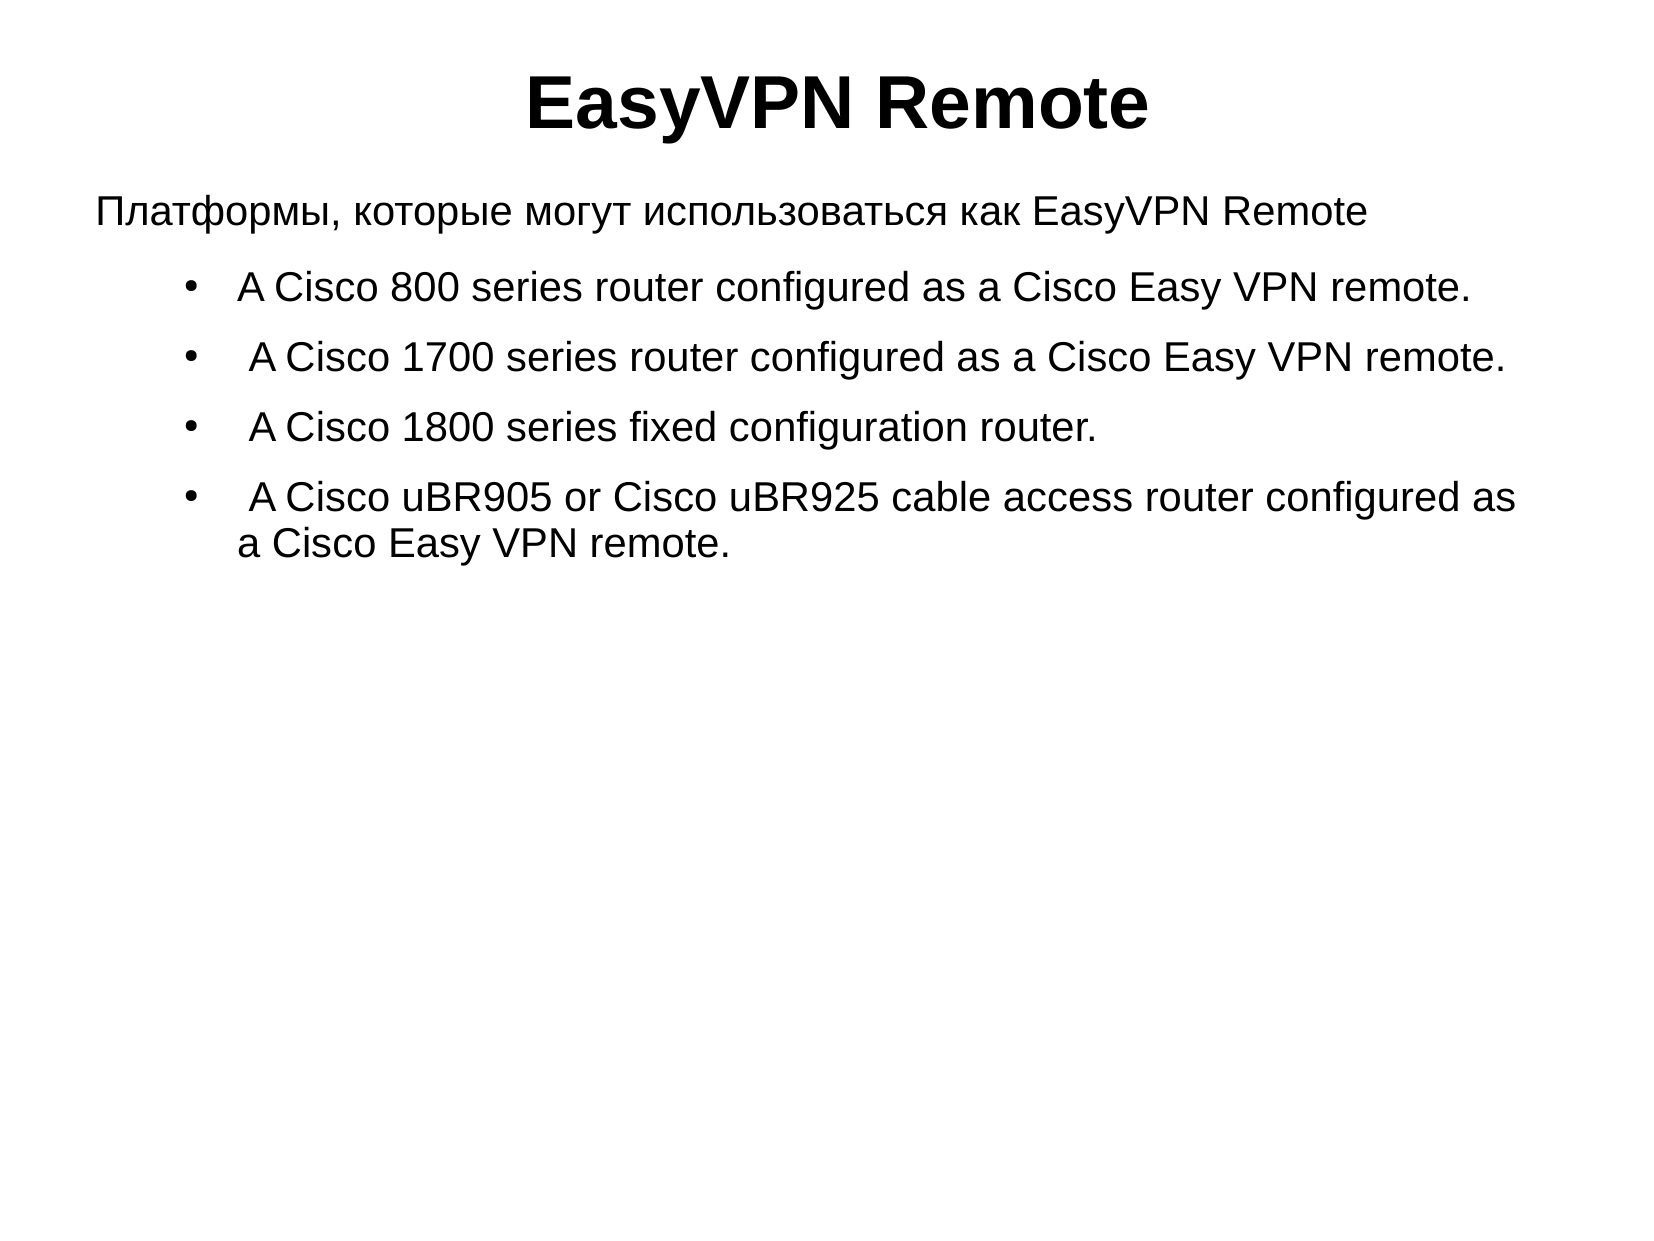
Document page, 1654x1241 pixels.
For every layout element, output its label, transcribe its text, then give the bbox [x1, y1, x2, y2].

text_box EasyVPN Remote [64, 37, 1613, 151]
list Платформы, которые могут использоваться как EasyVPN Remote A Cisco 800 series router configured as a Cisco Easy VPN remote. A Cisco 1700 series router configured as a Cisco Easy VPN remote. A Cisco 1800 series fixed configuration router. A Cisco uBR905 or Cisco uBR925 cable access router configured as a Cisco Easy VPN remote. [95, 187, 1538, 1208]
